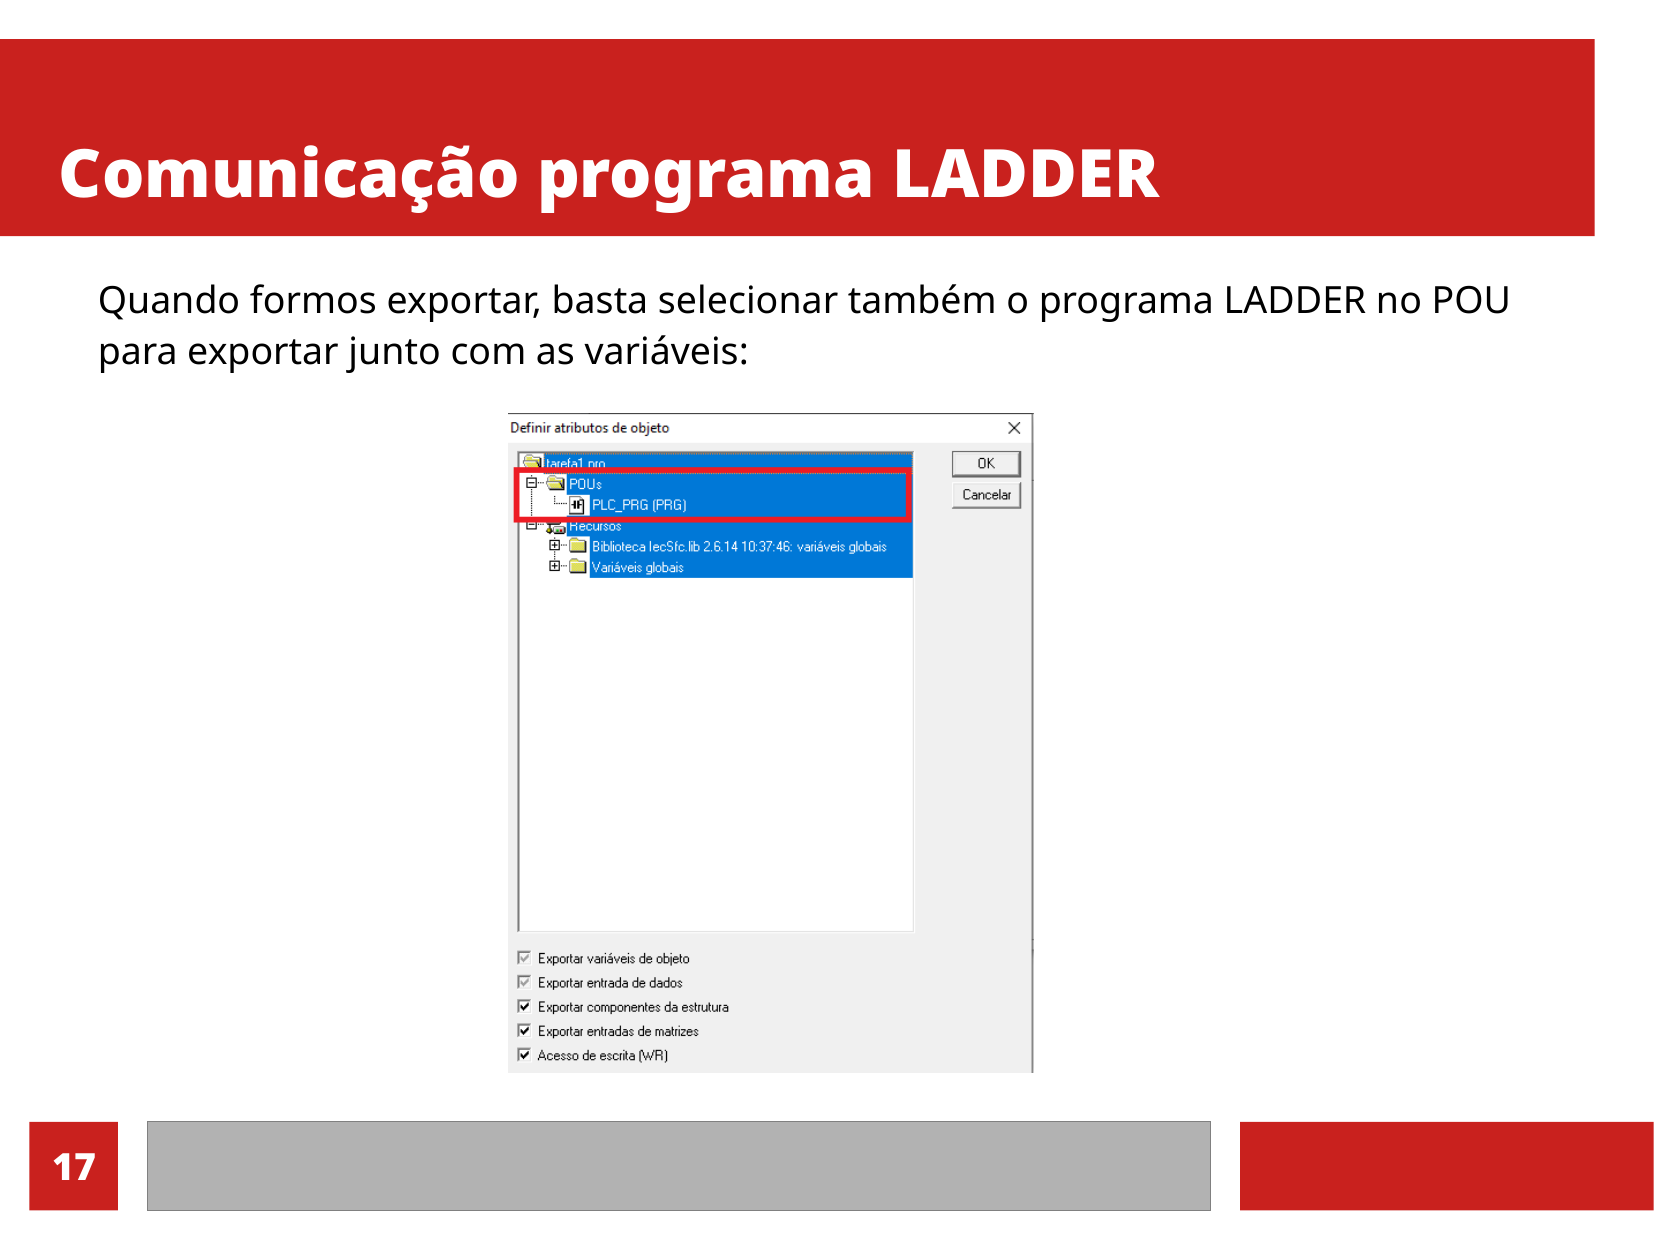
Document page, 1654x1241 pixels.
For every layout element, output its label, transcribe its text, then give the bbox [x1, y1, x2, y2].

title Comunicação programa LADDER [58, 58, 1595, 217]
picture [508, 413, 1034, 1073]
text_box Quando formos exportar, basta selecionar também o programa LADDER no POU para exportar junto com as variáveis: [83, 265, 1595, 376]
